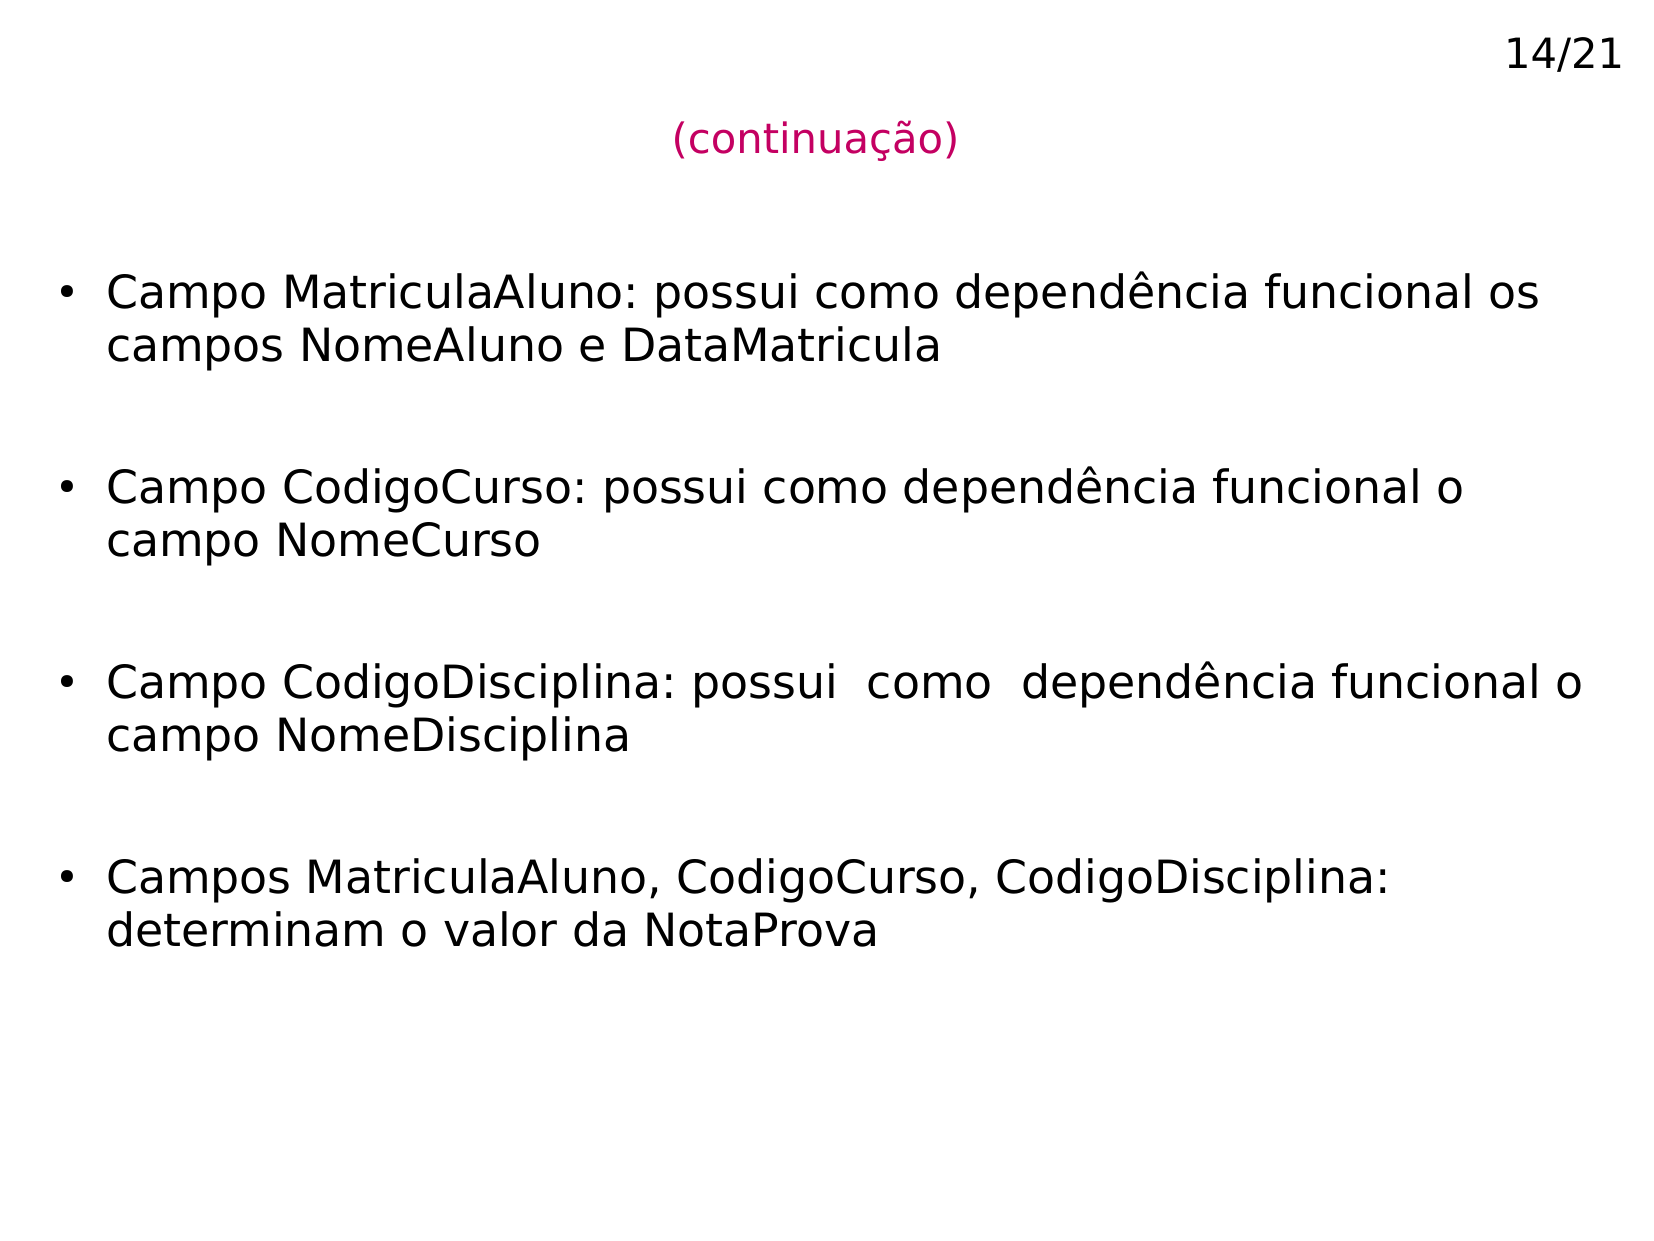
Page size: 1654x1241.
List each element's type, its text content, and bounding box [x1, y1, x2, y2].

text_box (continuação) [656, 107, 975, 171]
list Campo MatriculaAluno: possui como dependência funcional os campos NomeAluno e DataMatricula Campo CodigoCurso: possui como dependência funcional o campo NomeCurso Campo CodigoDisciplina: possui como dependência funcional o campo NomeDisciplina Campos MatriculaAluno, CodigoCurso, CodigoDisciplina: determinam o valor da NotaProva [59, 265, 1625, 1211]
